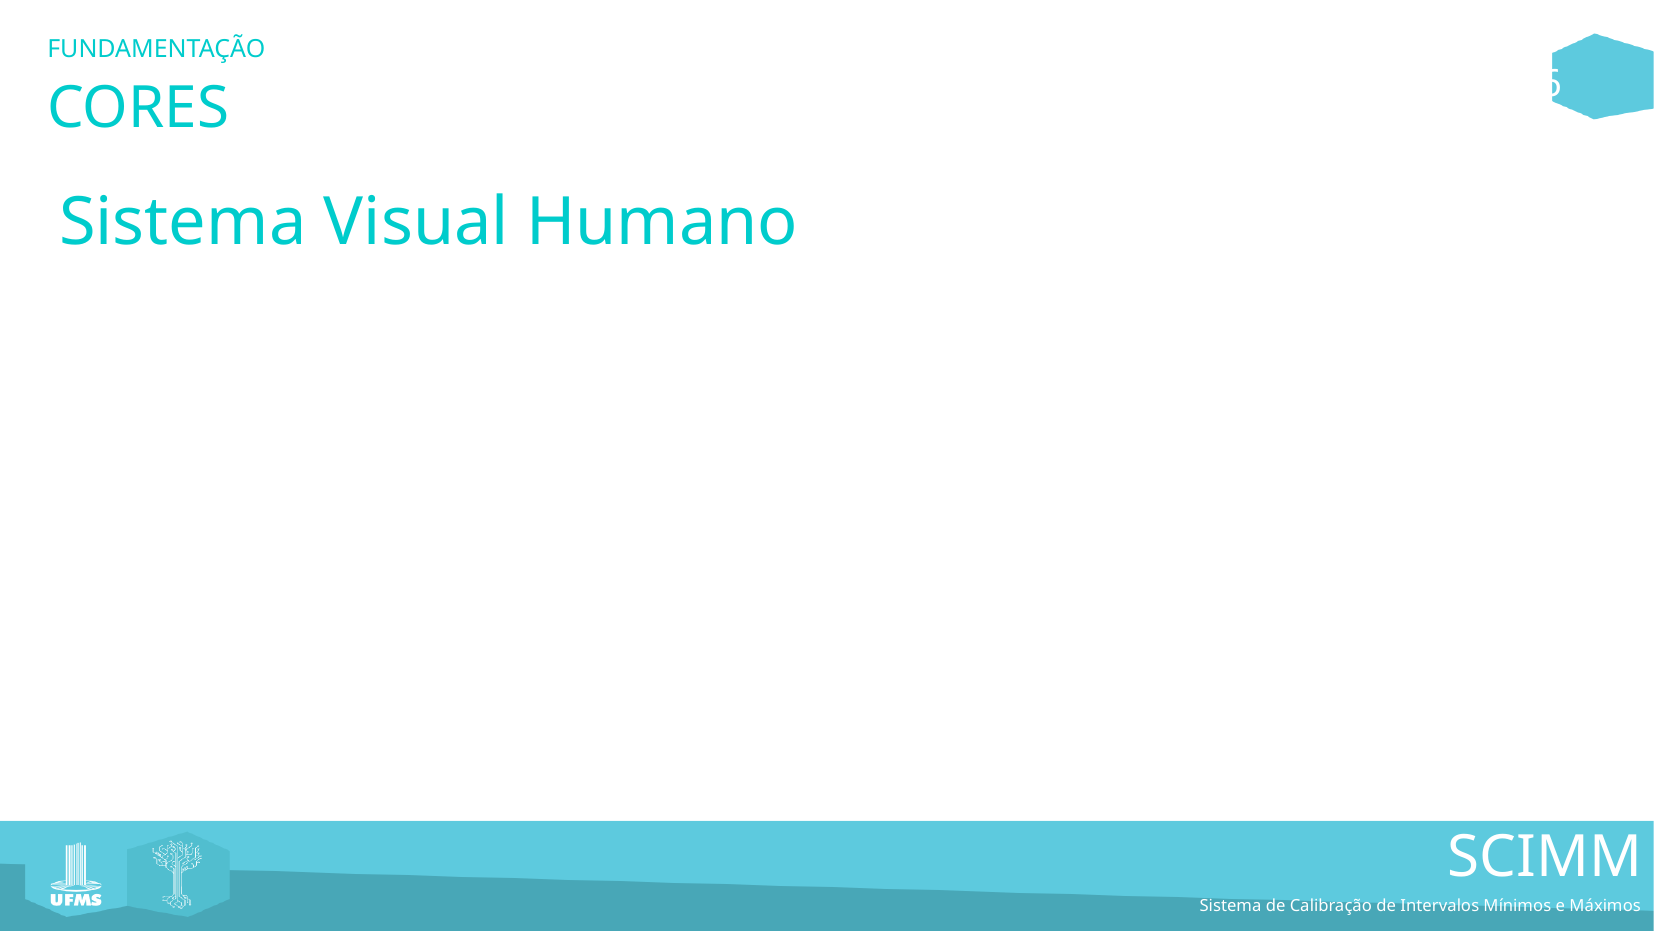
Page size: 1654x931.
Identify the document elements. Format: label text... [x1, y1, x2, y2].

title FUNDAMENTAÇÃO CORES [11, 10, 1501, 166]
picture [0, 0, 1654, 931]
title SCIMM Sistema de Calibração de Intervalos Mínimos e Máximos [153, 801, 1642, 931]
text_box <number> [1559, 49, 1654, 120]
picture [1545, 82, 1556, 94]
subtitle Sistema Visual Humano [23, 161, 1512, 367]
